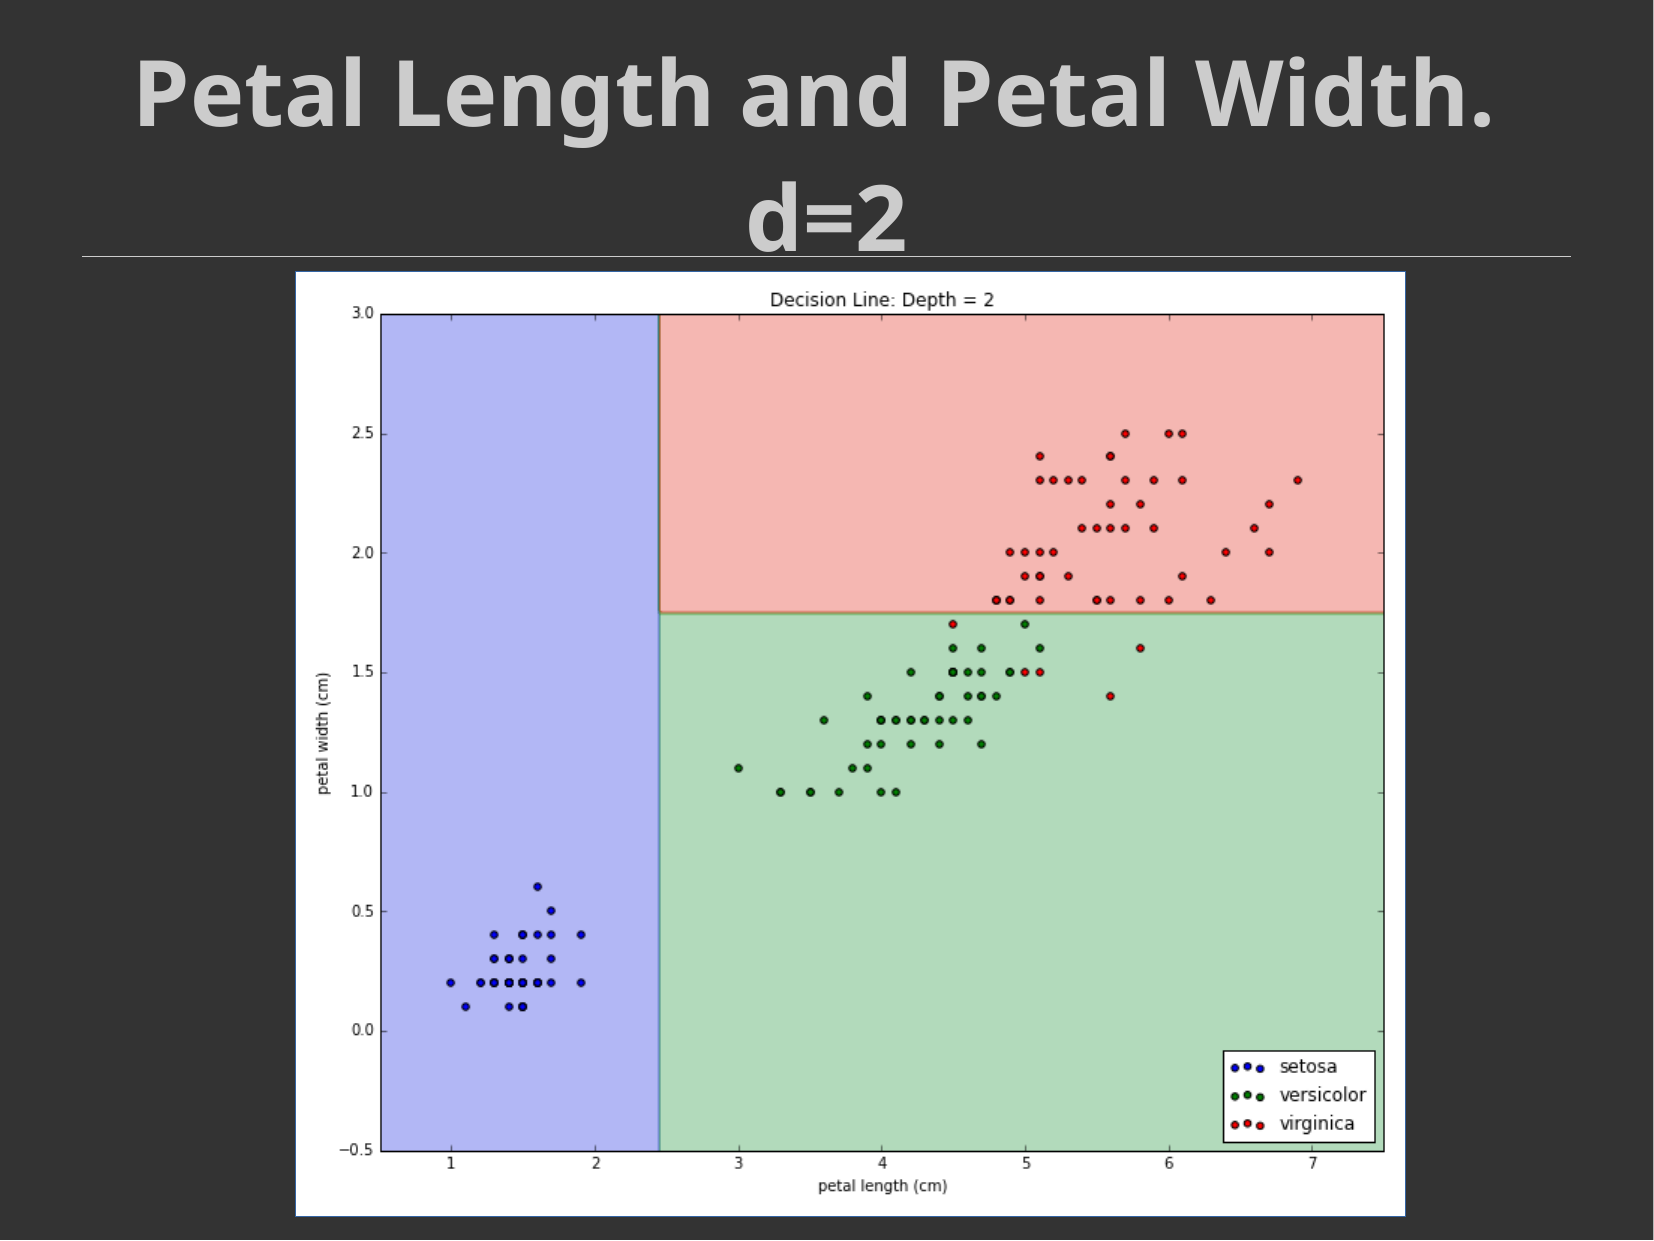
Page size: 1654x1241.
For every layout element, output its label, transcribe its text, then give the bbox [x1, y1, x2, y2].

text_box [295, 271, 1406, 1217]
title Petal Length and Petal Width. d=2 [82, 49, 1571, 257]
picture [307, 281, 1394, 1205]
